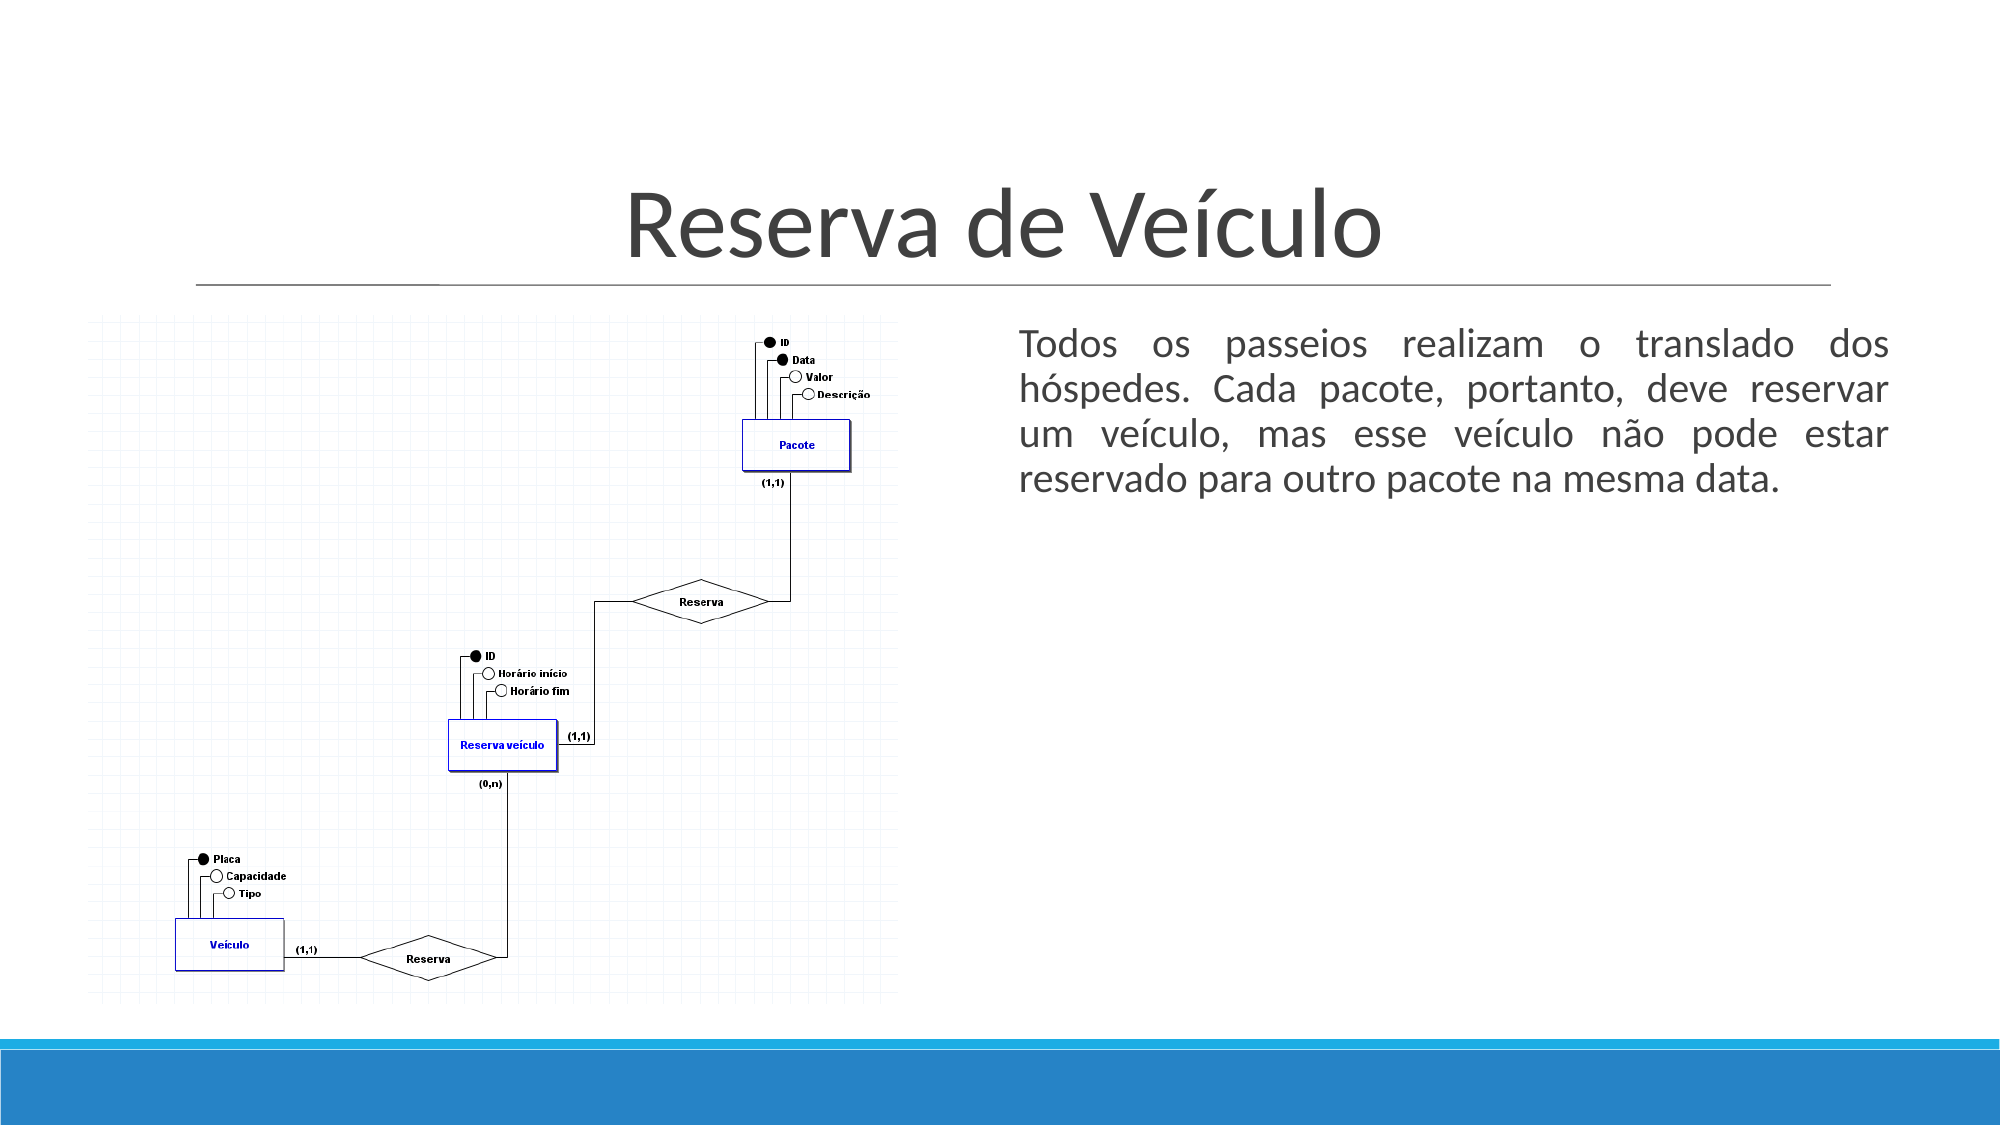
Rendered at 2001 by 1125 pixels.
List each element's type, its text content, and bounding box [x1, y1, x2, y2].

text_box Reserva de Veículo [180, 47, 1830, 285]
text_box Todos os passeios realizam o translado dos hóspedes. Cada pacote, portanto, deve reservar um veículo, mas esse veículo não pode estar reservado para outro pacote na mesma data. [1003, 314, 1890, 975]
picture [88, 315, 898, 1004]
